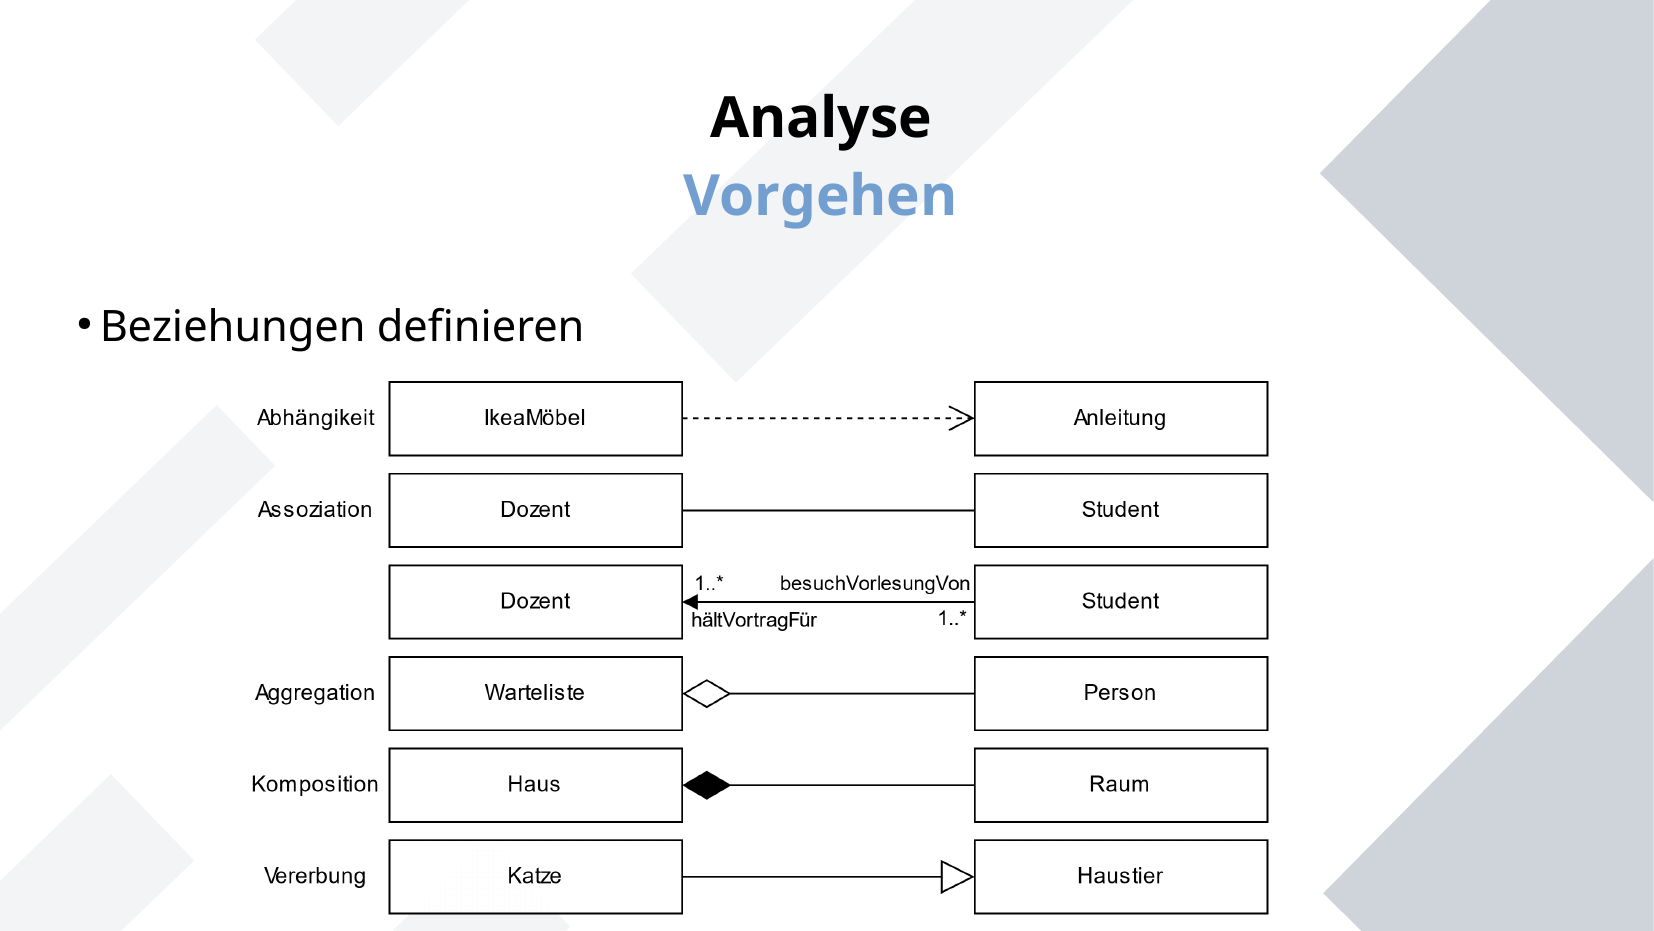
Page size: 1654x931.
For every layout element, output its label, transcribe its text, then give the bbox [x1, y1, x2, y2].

title Analyse Vorgehen [76, 76, 1565, 233]
list Beziehungen definieren [76, 295, 1565, 355]
picture [242, 381, 1270, 916]
